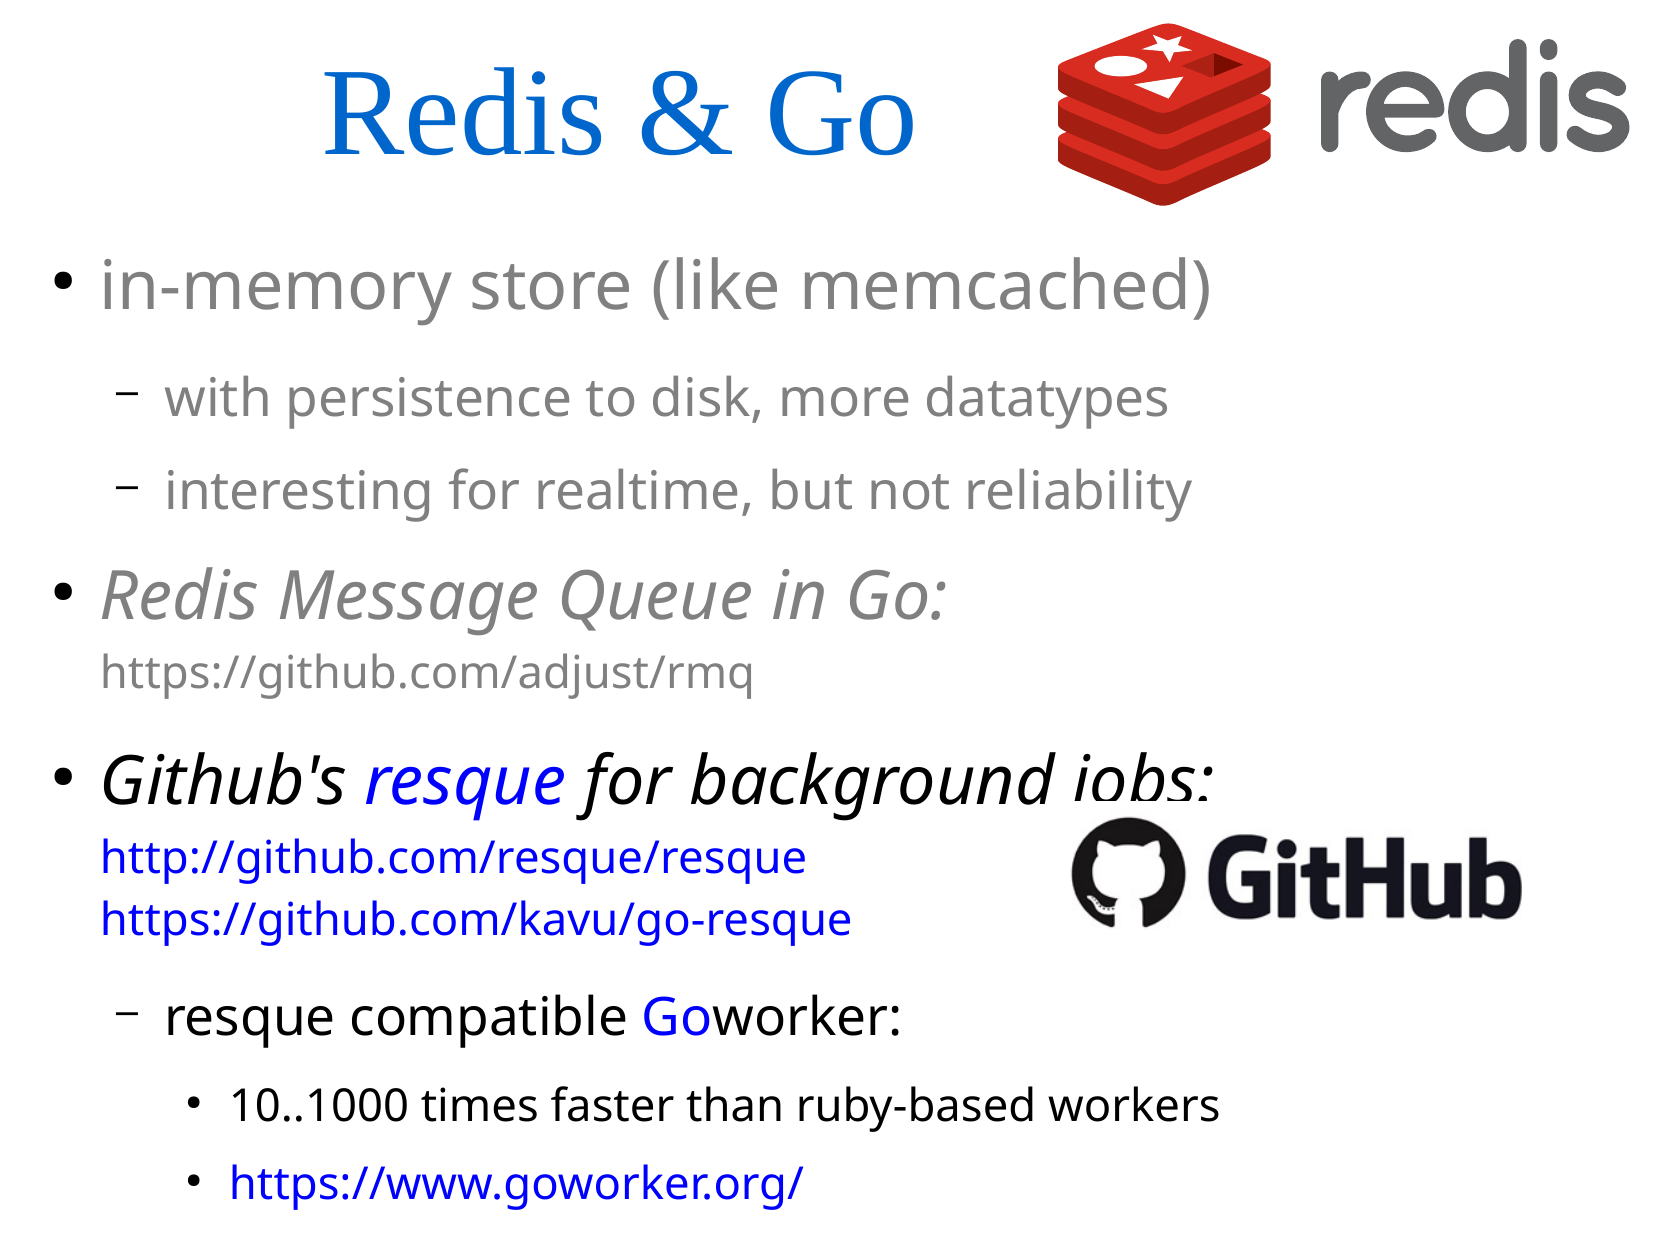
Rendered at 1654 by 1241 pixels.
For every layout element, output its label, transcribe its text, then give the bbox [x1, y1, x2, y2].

list in-memory store (like memcached) with persistence to disk, more datatypes interesting for realtime, but not reliability Redis Message Queue in Go: https://github.com/adjust/rmq Github's resque for background jobs: http://github.com/resque/resque https://github.com/kavu/go-resque resque compatible Goworker: 10..1000 times faster than ruby-based workers https://www.goworker.org/ [35, 236, 1538, 1217]
title Redis & Go [271, 42, 969, 182]
picture [1051, 16, 1637, 213]
picture [1051, 801, 1552, 934]
